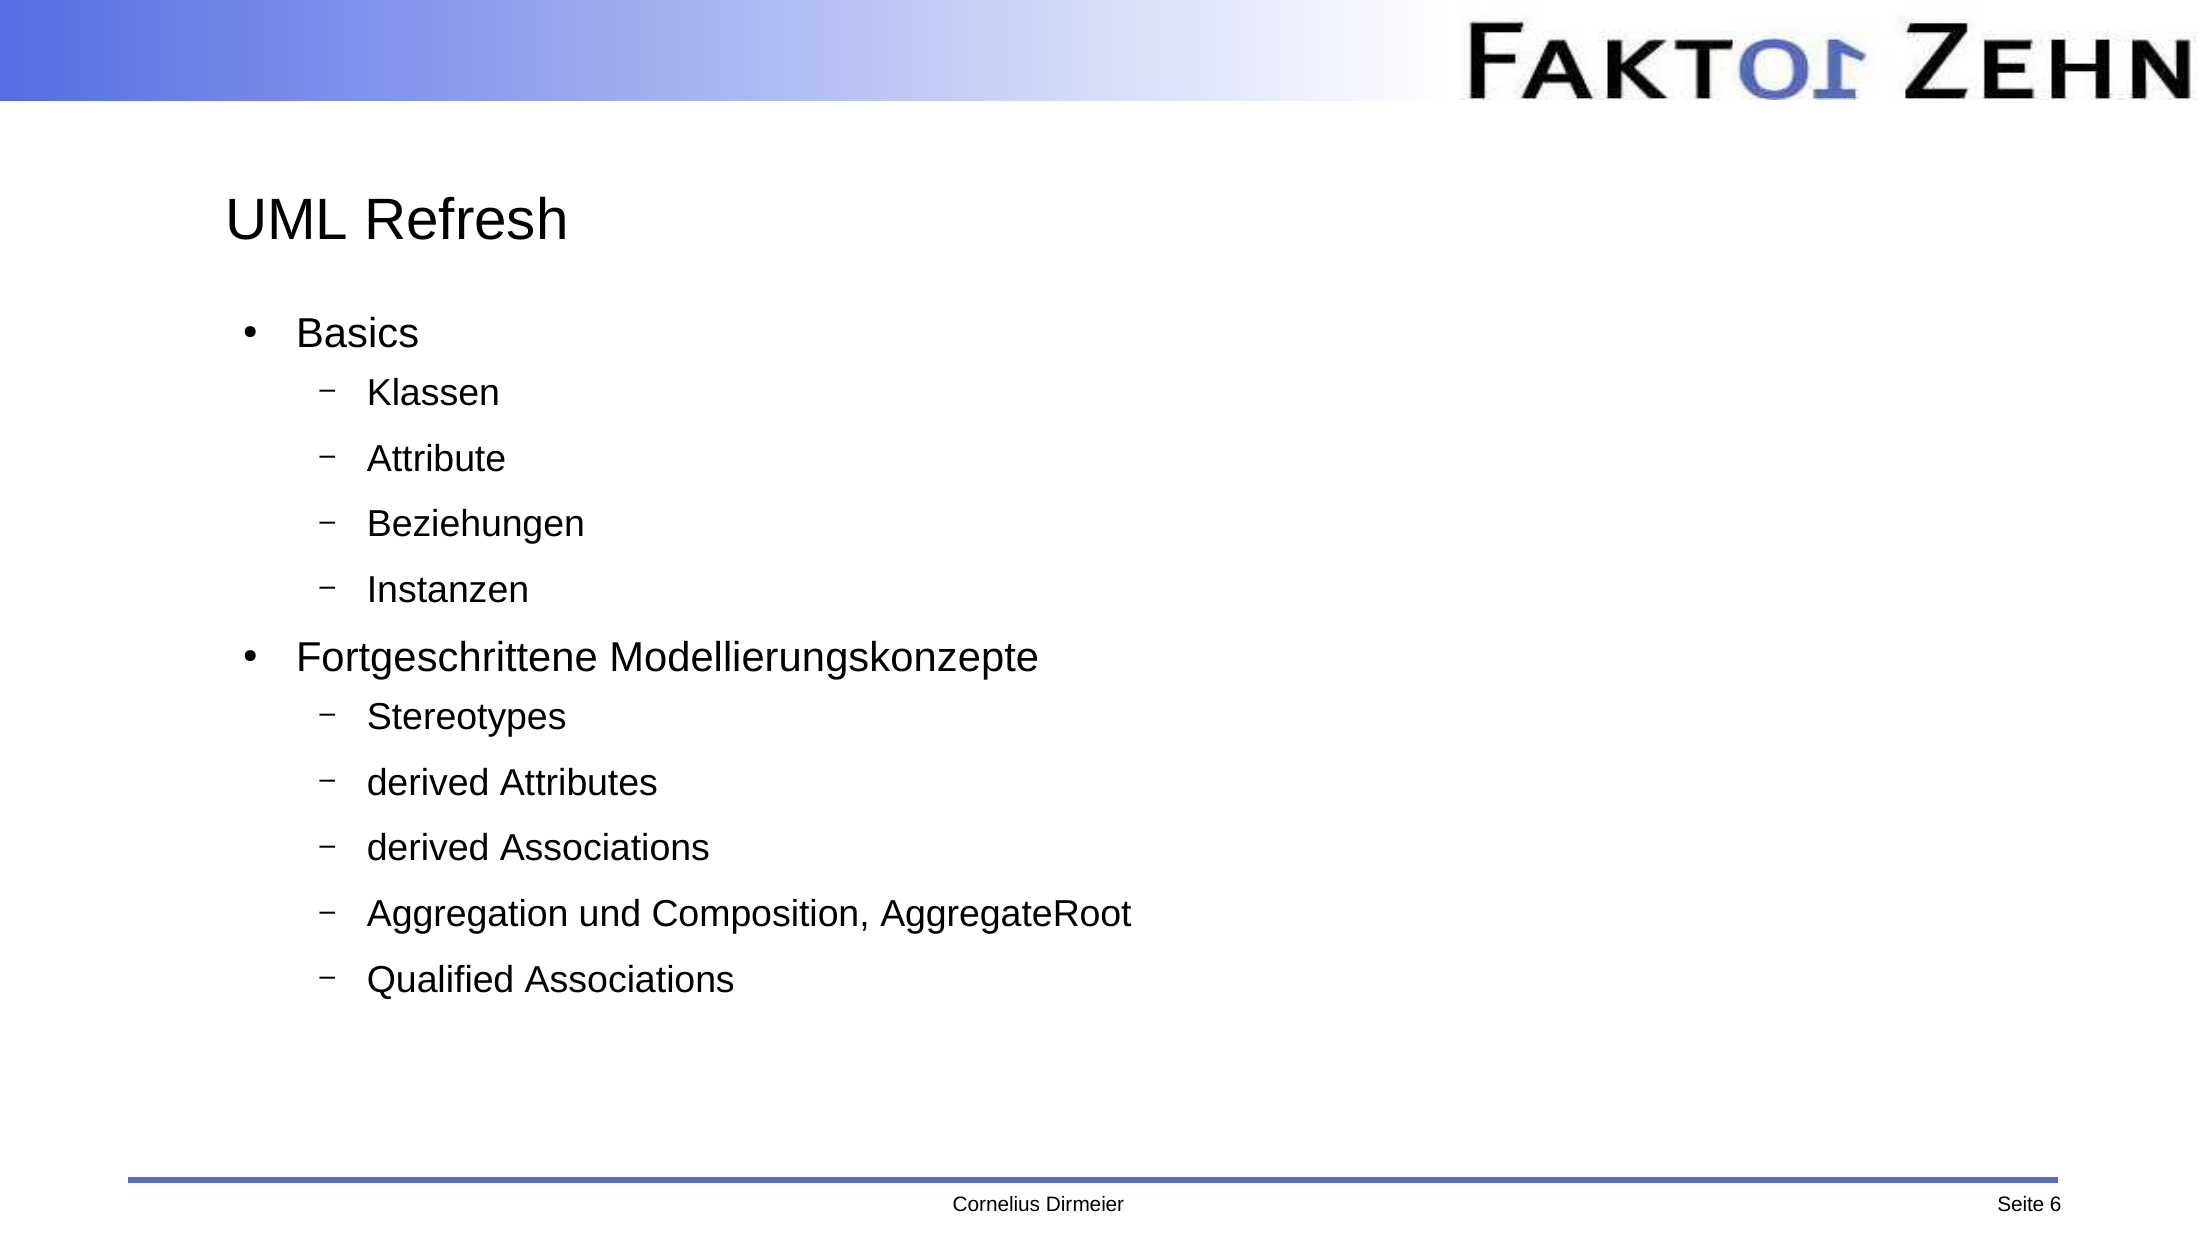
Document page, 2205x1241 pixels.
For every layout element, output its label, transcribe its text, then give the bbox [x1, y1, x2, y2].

title UML Refresh [225, 142, 1981, 296]
picture [1460, 7, 2202, 100]
list Basics Klassen Attribute Beziehungen Instanzen Fortgeschrittene Modellierungskonzepte Stereotypes derived Attributes derived Associations Aggregation und Composition, AggregateRoot Qualified Associations [225, 310, 1981, 1078]
